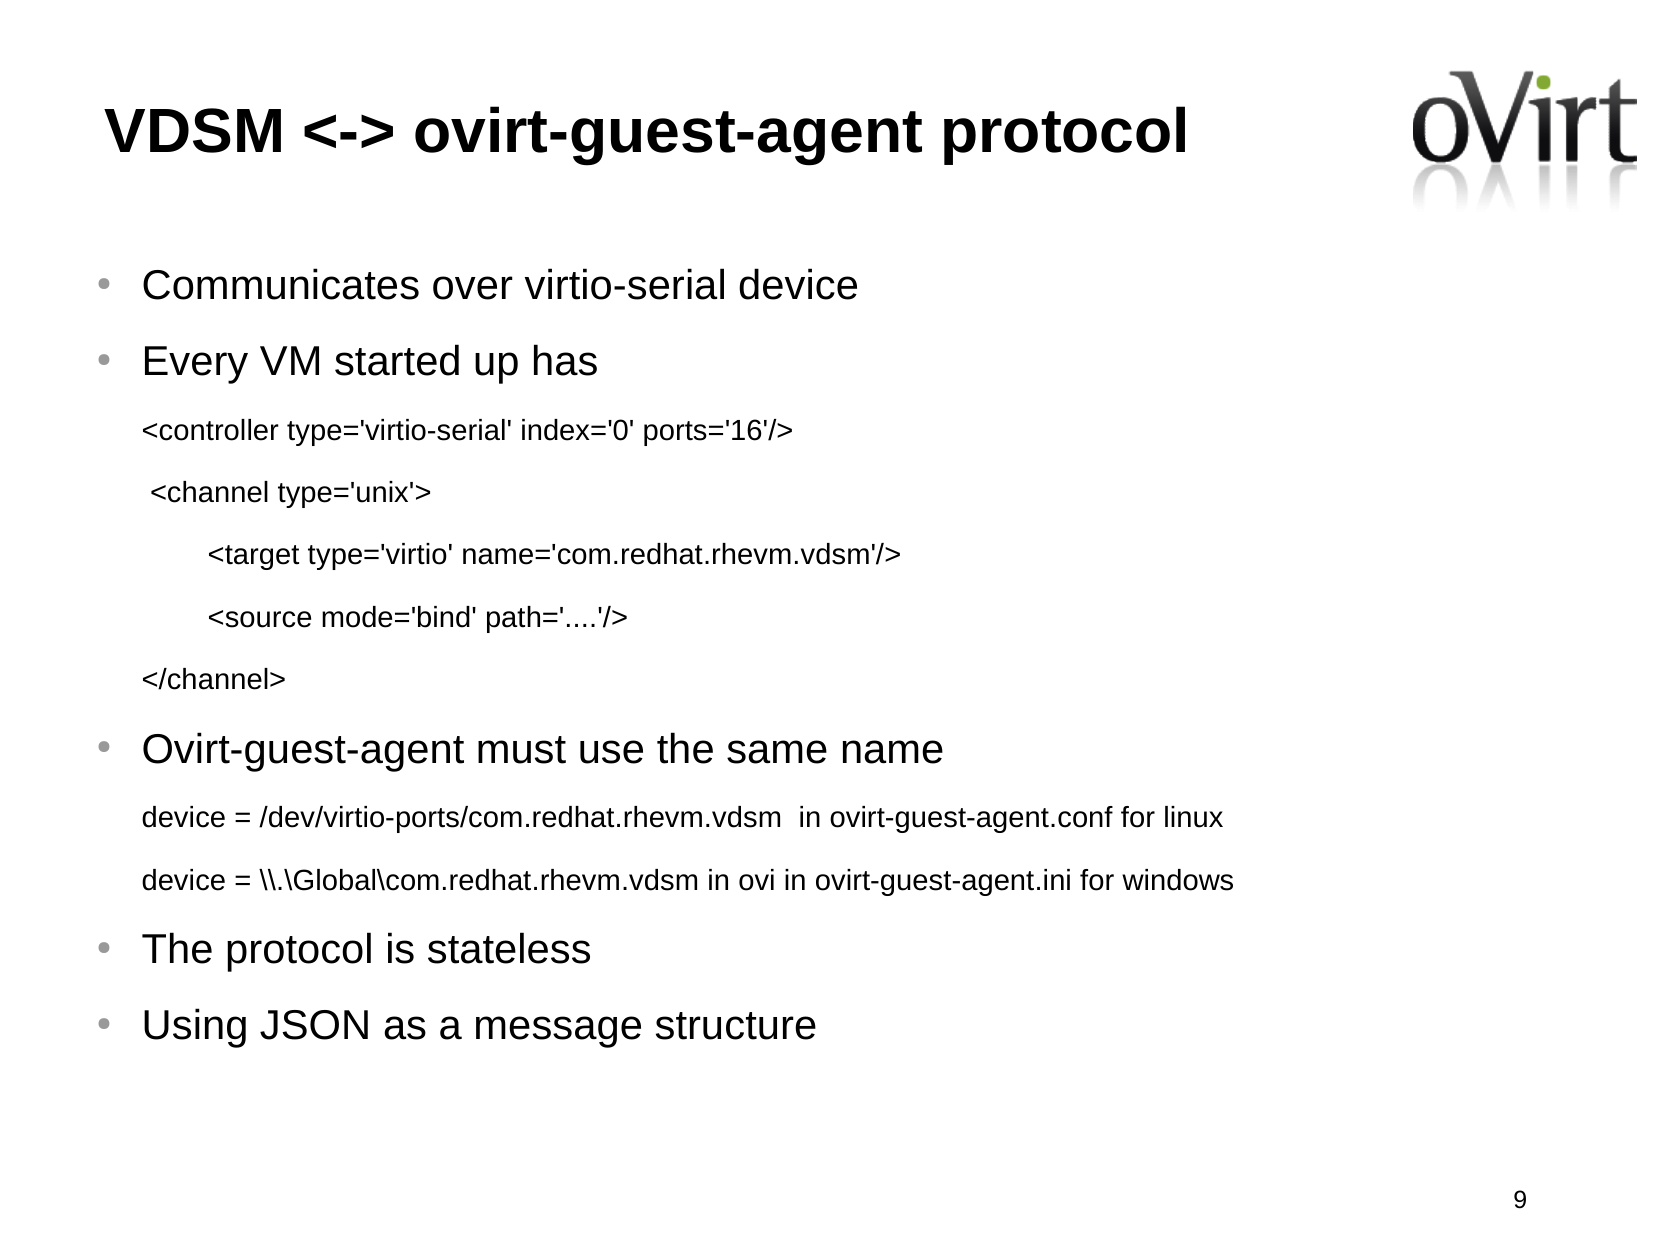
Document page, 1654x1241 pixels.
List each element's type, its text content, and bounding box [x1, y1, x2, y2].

picture [1413, 63, 1637, 212]
list Communicates over virtio-serial device Every VM started up has <controller type='virtio-serial' index='0' ports='16'/> <channel type='unix'> <target type='virtio' name='com.redhat.rhevm.vdsm'/> <source mode='bind' path='....'/> </channel> Ovirt-guest-agent must use the same name device = /dev/virtio-ports/com.redhat.rhevm.vdsm in ovirt-guest-agent.conf for linux device = \\.\Global\com.redhat.rhevm.vdsm in ovi in ovirt-guest-agent.ini for windows The protocol is stateless Using JSON as a message structure [81, 261, 1570, 1056]
title VDSM <-> ovirt-guest-agent protocol [82, 37, 1303, 226]
